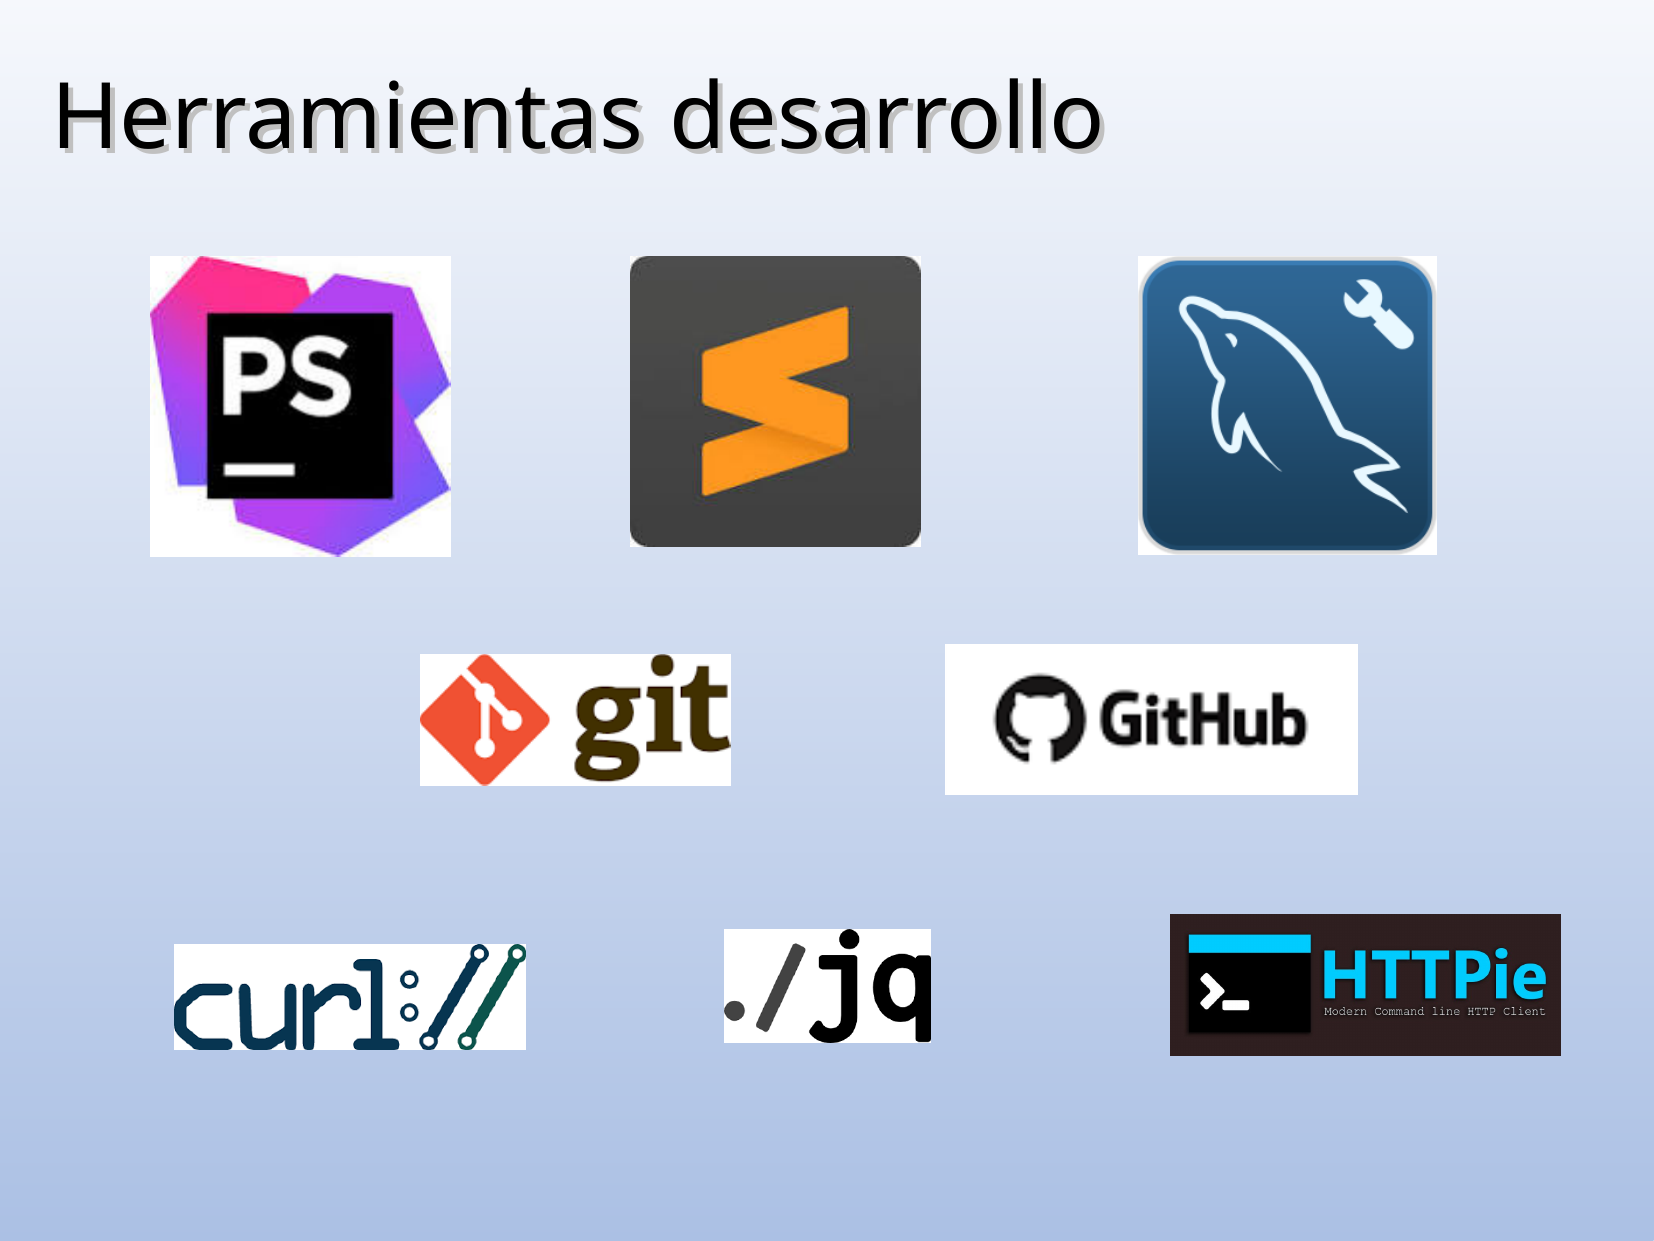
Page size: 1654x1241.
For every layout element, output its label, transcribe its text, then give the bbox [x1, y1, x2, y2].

title Herramientas desarrollo [51, 8, 1541, 216]
picture [150, 256, 451, 557]
picture [420, 654, 731, 786]
picture [945, 645, 1358, 796]
picture [724, 930, 931, 1043]
picture [1138, 256, 1437, 556]
picture [1170, 915, 1561, 1056]
picture [174, 945, 526, 1051]
picture [630, 256, 921, 548]
